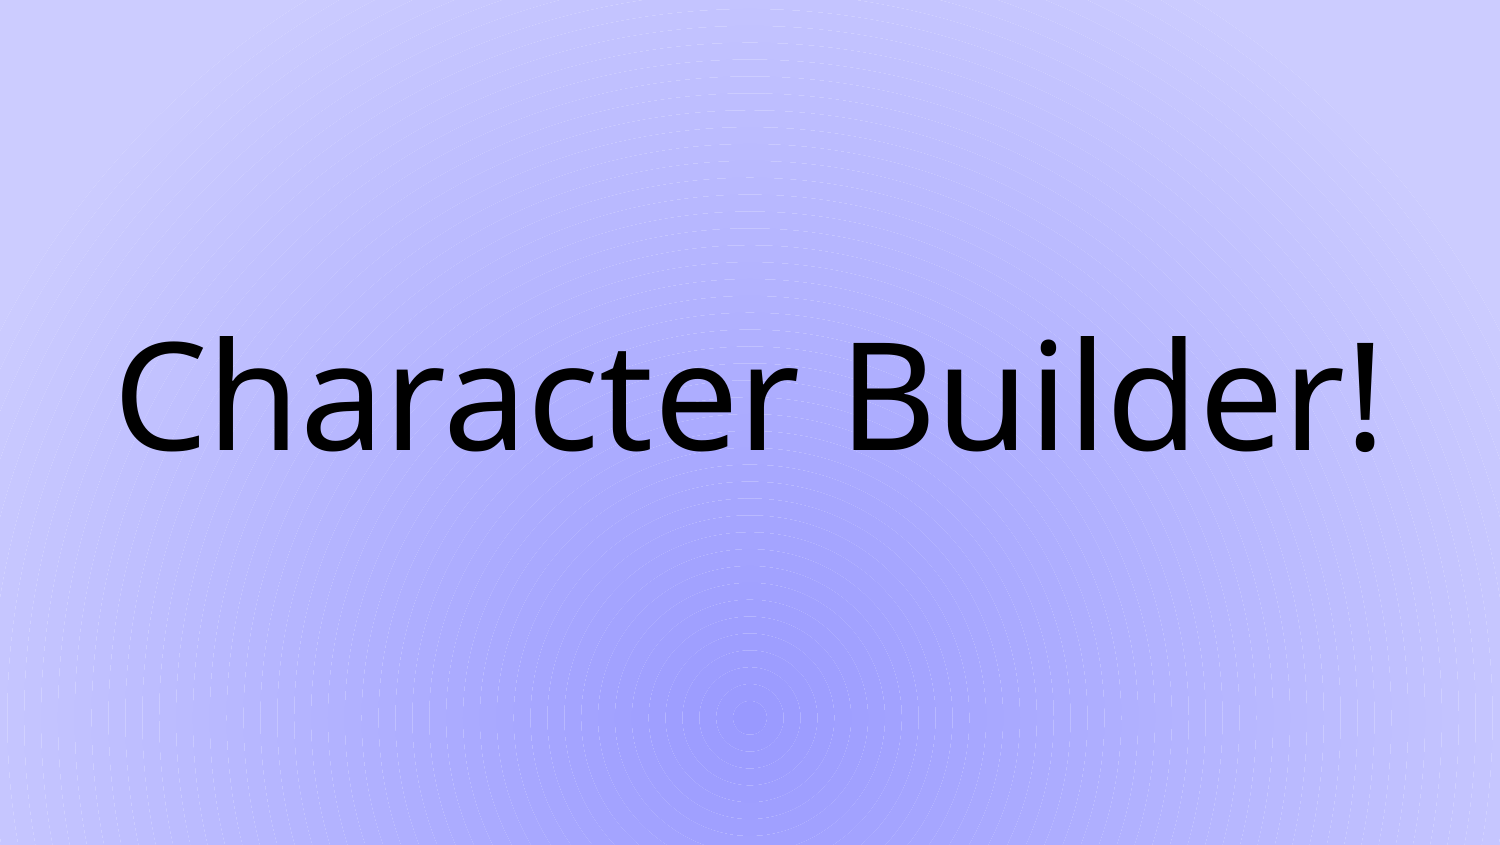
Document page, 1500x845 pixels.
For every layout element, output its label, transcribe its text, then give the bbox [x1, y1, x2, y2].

title Character Builder! [51, 158, 1449, 496]
